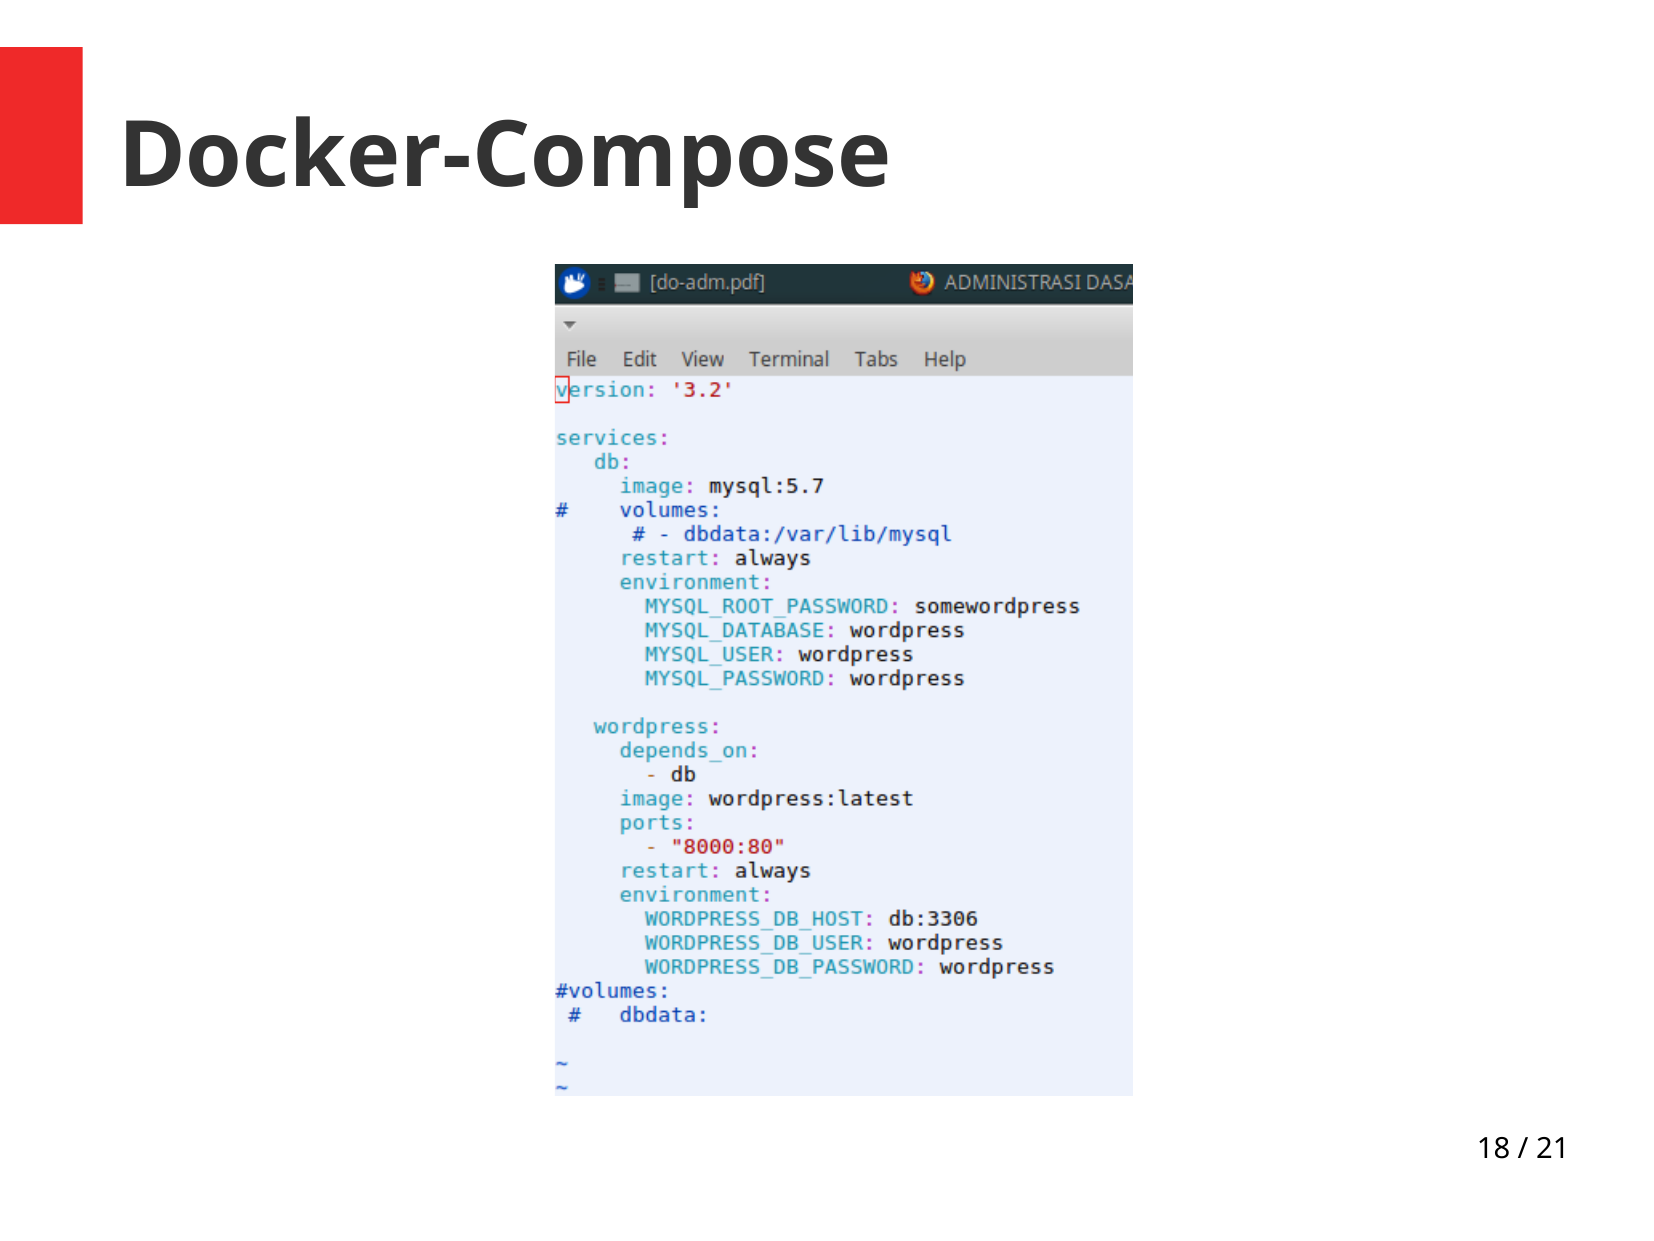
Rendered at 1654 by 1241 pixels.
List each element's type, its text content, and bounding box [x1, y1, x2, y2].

title Docker-Compose [118, 49, 1571, 257]
picture [554, 264, 1133, 1096]
